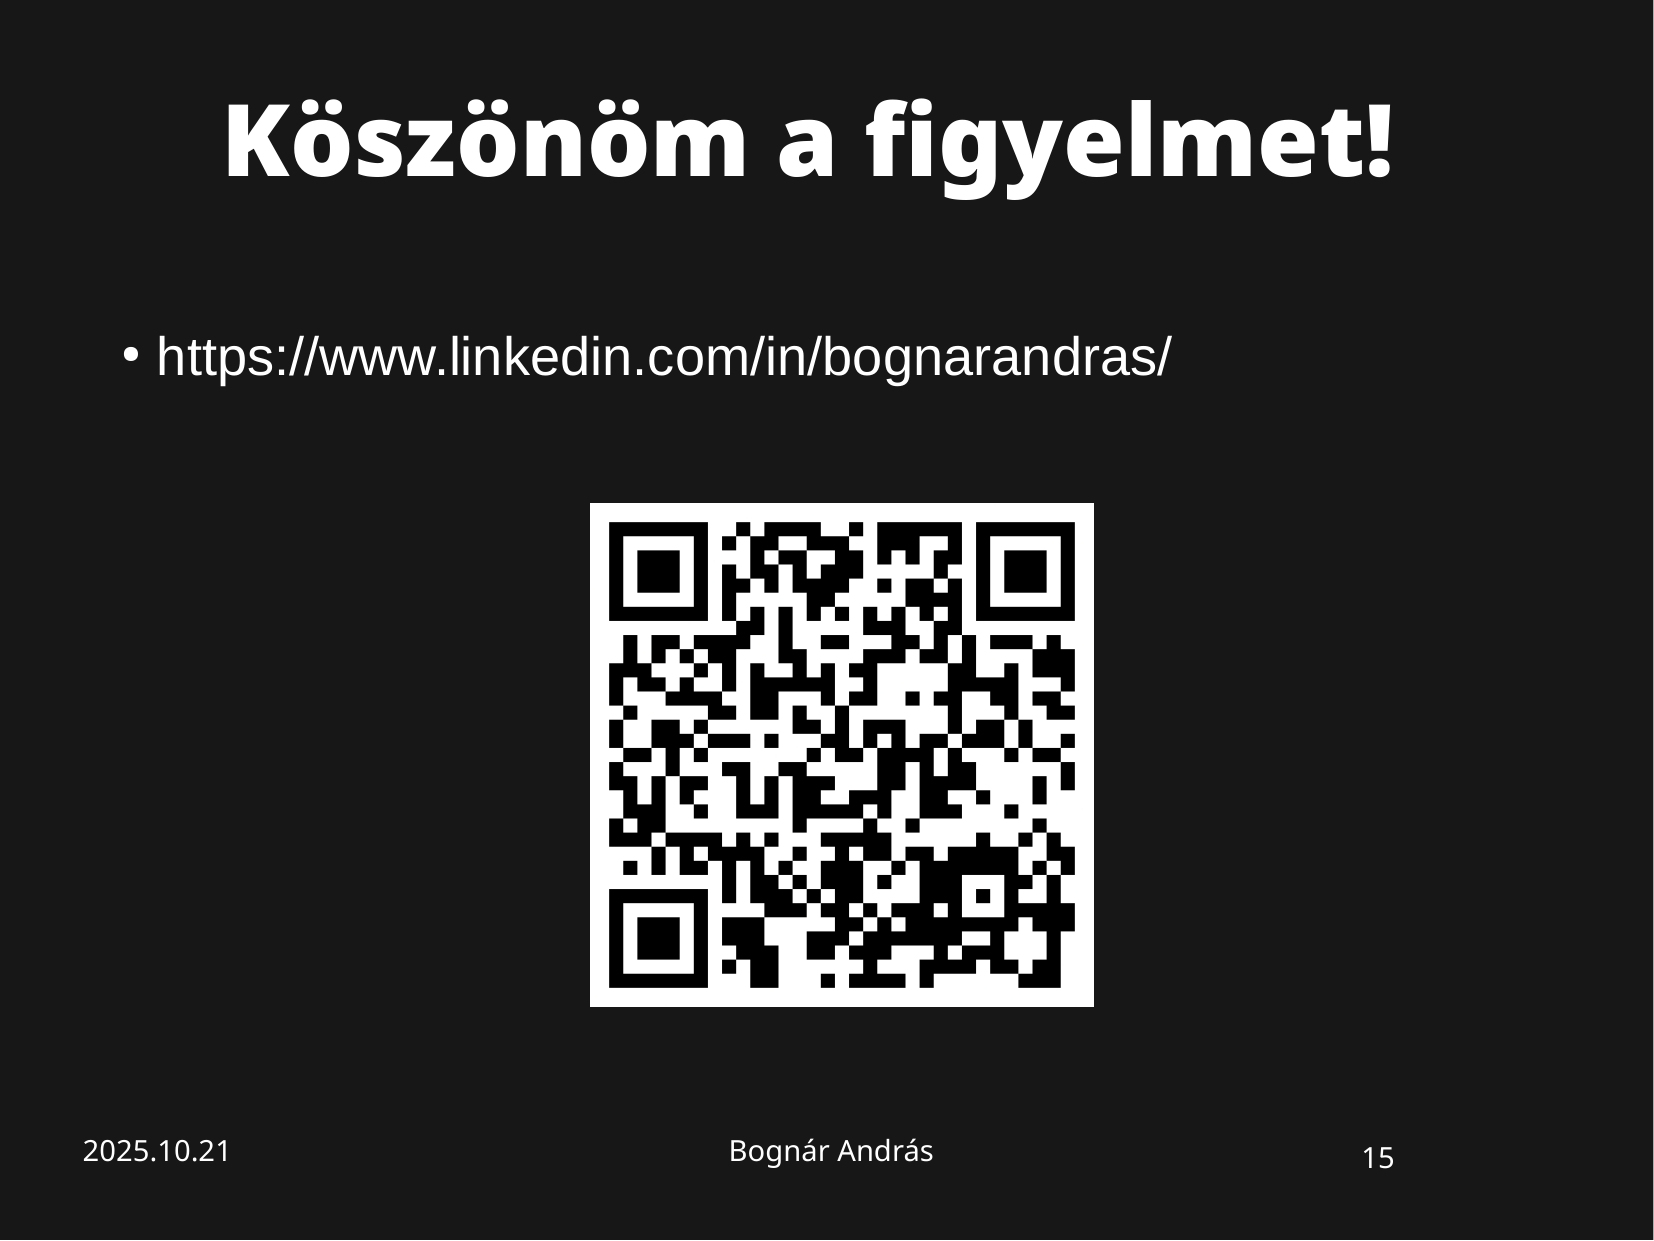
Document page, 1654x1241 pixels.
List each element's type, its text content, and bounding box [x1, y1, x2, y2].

picture [590, 503, 1094, 1007]
text_box Köszönöm a figyelmet! [67, 26, 1550, 249]
text_box https://www.linkedin.com/in/bognarandras/ [106, 318, 1549, 587]
